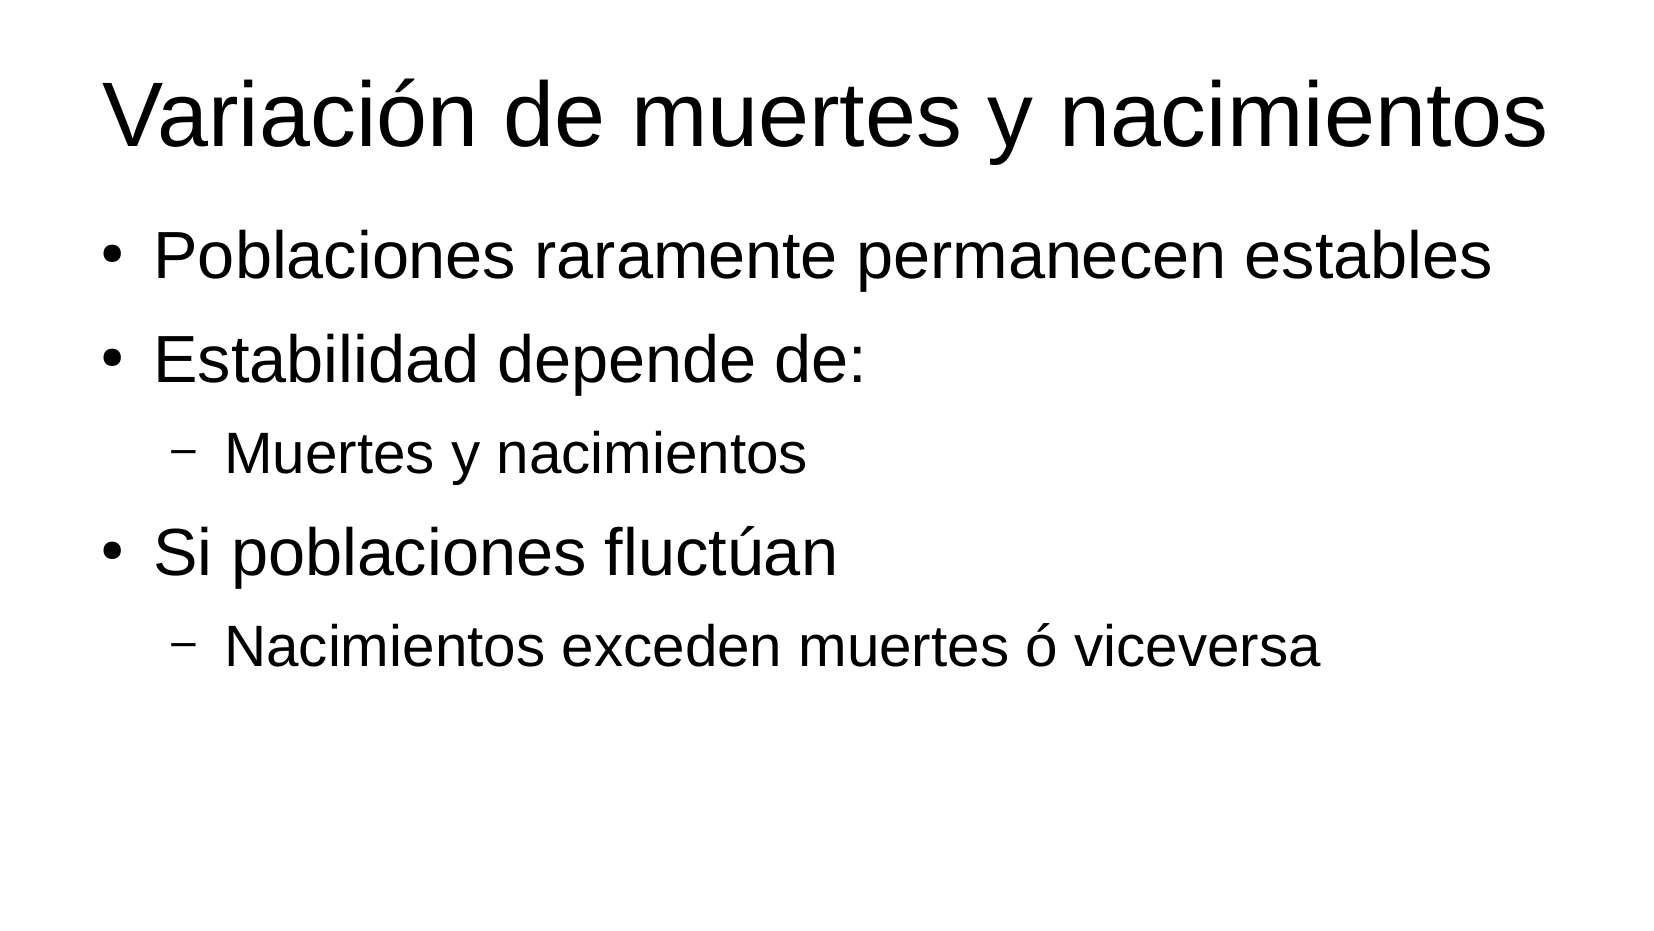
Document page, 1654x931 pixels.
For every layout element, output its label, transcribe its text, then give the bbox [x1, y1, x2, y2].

title Variación de muertes y nacimientos [82, 37, 1571, 193]
list Poblaciones raramente permanecen estables Estabilidad depende de: Muertes y nacimientos Si poblaciones fluctúan Nacimientos exceden muertes ó viceversa [82, 217, 1571, 758]
